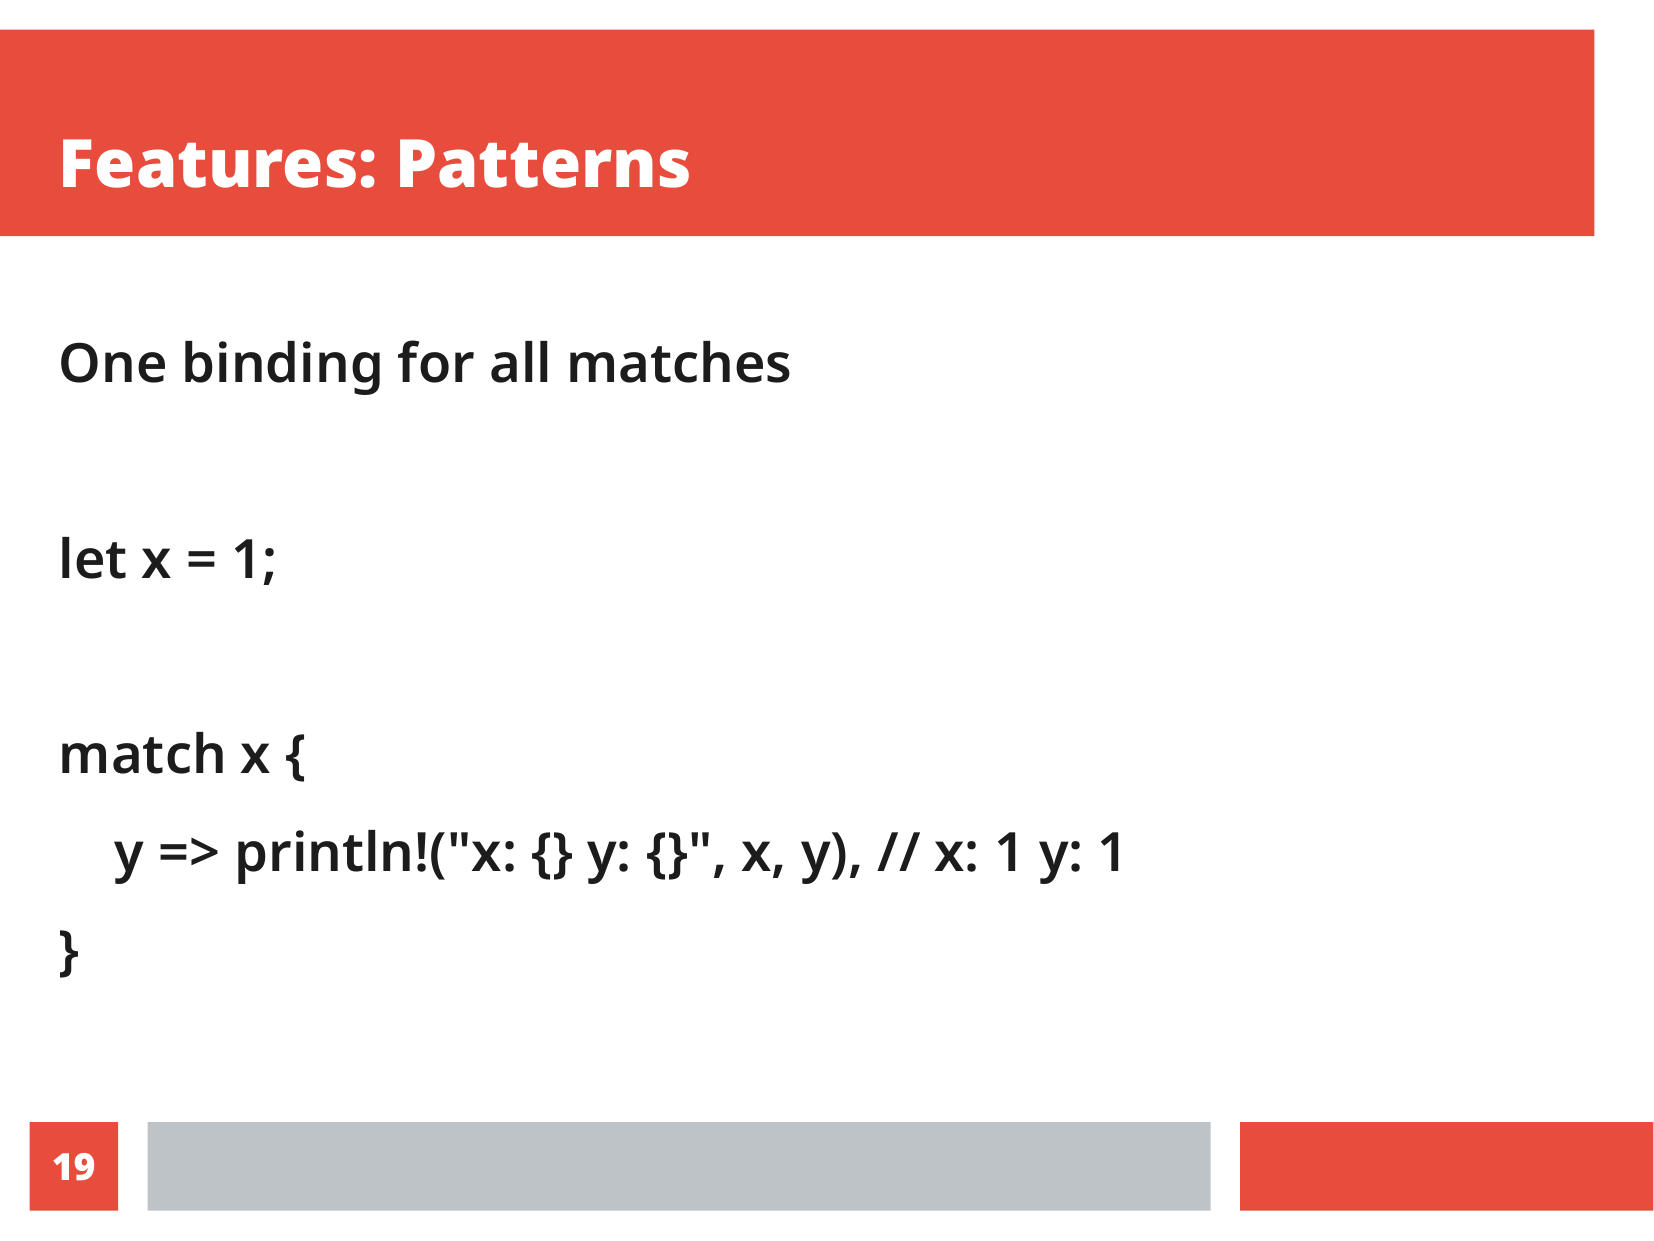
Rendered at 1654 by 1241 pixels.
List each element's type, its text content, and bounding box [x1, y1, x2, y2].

list One binding for all matches let x = 1; match x { y => println!("x: {} y: {}", x, y), // x: 1 y: 1 } [59, 324, 1565, 1093]
title Features: Patterns [59, 59, 1595, 207]
